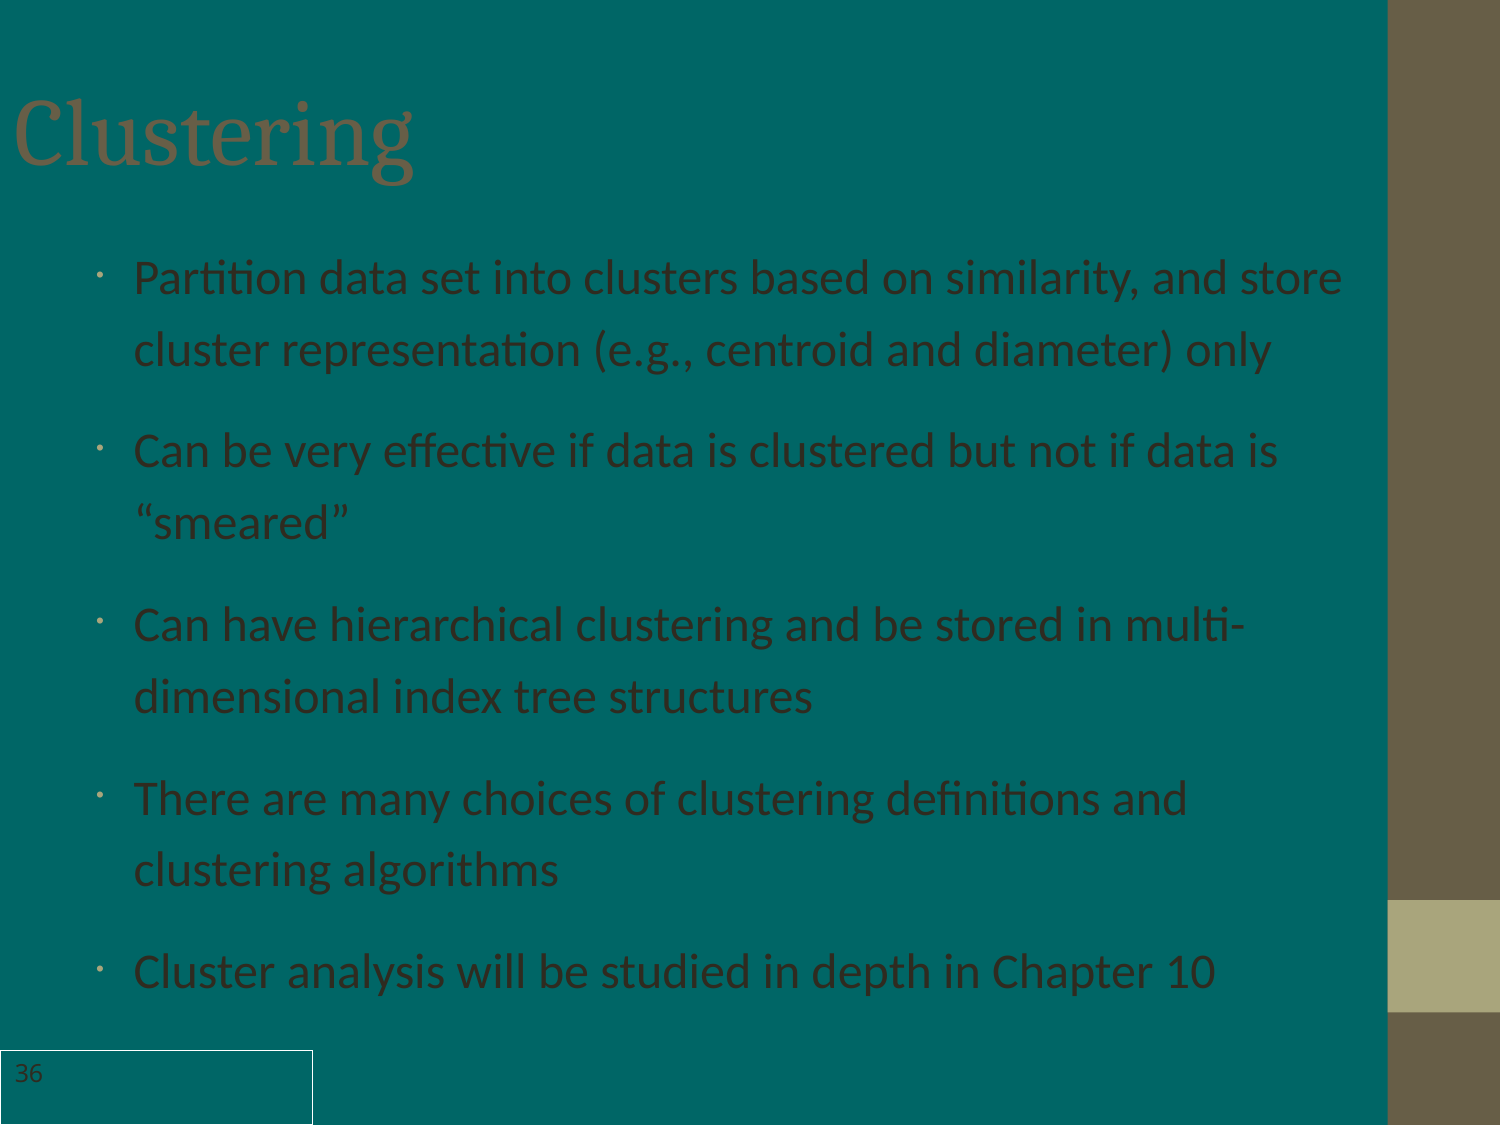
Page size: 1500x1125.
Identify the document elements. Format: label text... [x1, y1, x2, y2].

title Clustering [0, 62, 1500, 163]
list Partition data set into clusters based on similarity, and store cluster representation (e.g., centroid and diameter) only Can be very effective if data is clustered but not if data is “smeared” Can have hierarchical clustering and be stored in multi-dimensional index tree structures There are many choices of clustering definitions and clustering algorithms Cluster analysis will be studied in depth in Chapter 10 [62, 224, 1413, 1063]
slide_number <number> [0, 1050, 313, 1125]
